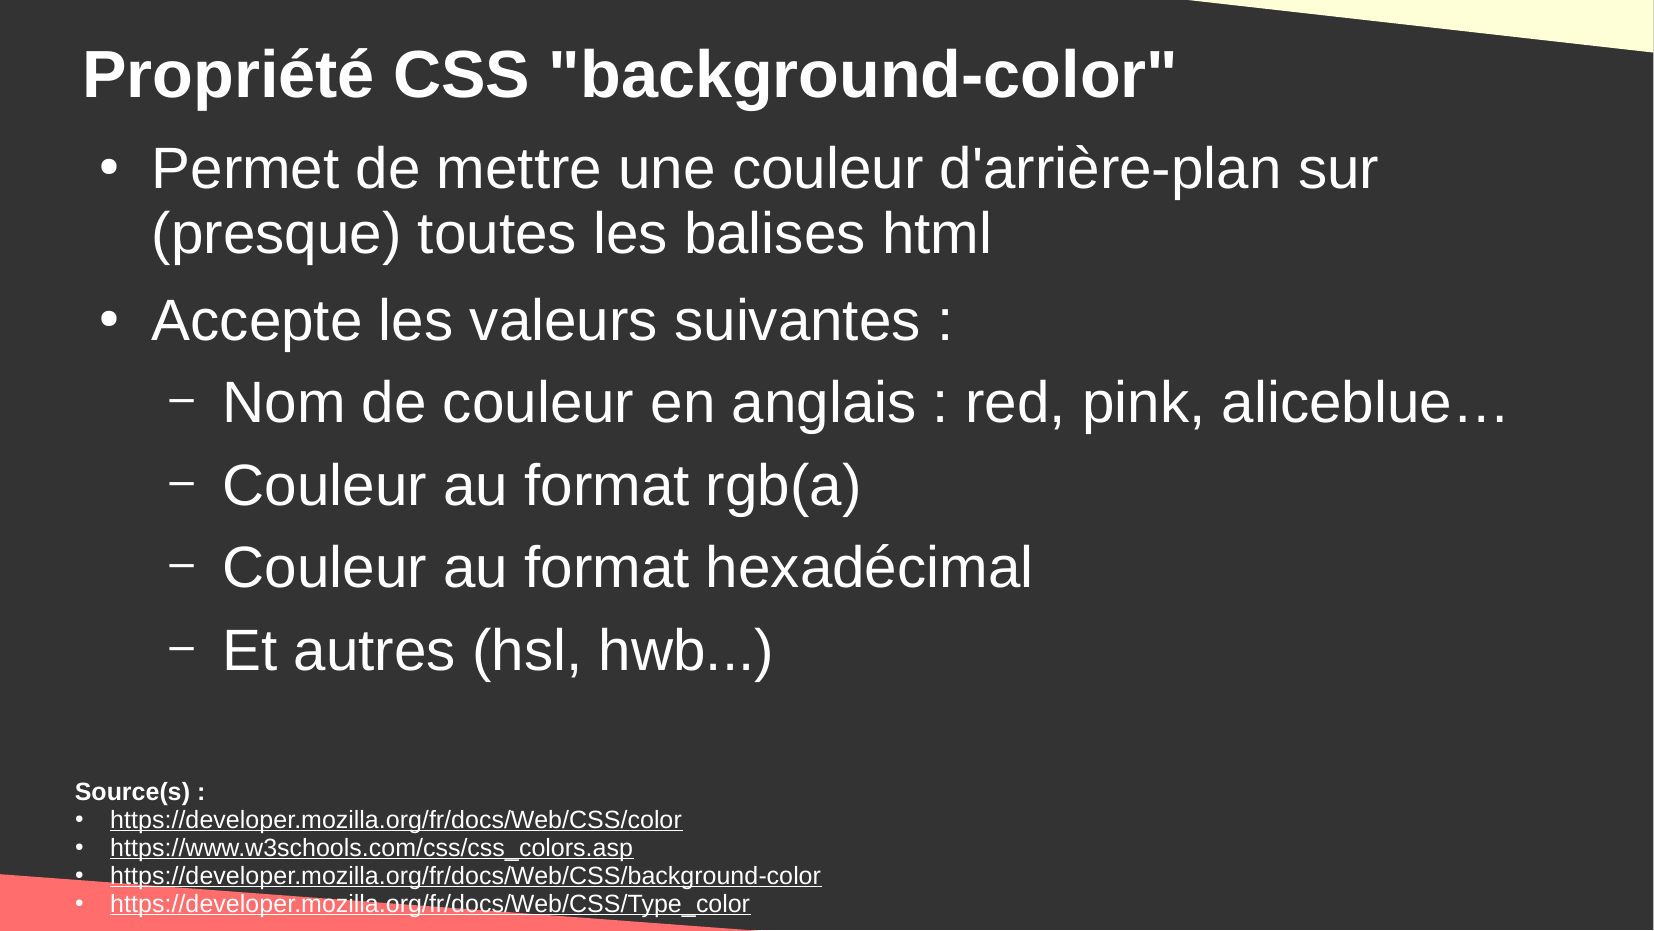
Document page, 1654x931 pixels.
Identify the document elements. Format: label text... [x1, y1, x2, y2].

text_box [1187, 0, 1654, 53]
title Propriété CSS "background-color" [82, 37, 1571, 122]
list Permet de mettre une couleur d'arrière-plan sur (presque) toutes les balises html Accepte les valeurs suivantes : Nom de couleur en anglais : red, pink, aliceblue… Couleur au format rgb(a) Couleur au format hexadécimal Et autres (hsl, hwb...) [80, 135, 1605, 733]
text_box [0, 874, 761, 931]
text_box Source(s) : https://developer.mozilla.org/fr/docs/Web/CSS/color https://www.w3schools.com/css/css_colors.asp https://developer.mozilla.org/fr/docs/Web/CSS/background-color https://developer.mozilla.org/fr/docs/Web/CSS/Type_color [60, 770, 1546, 926]
